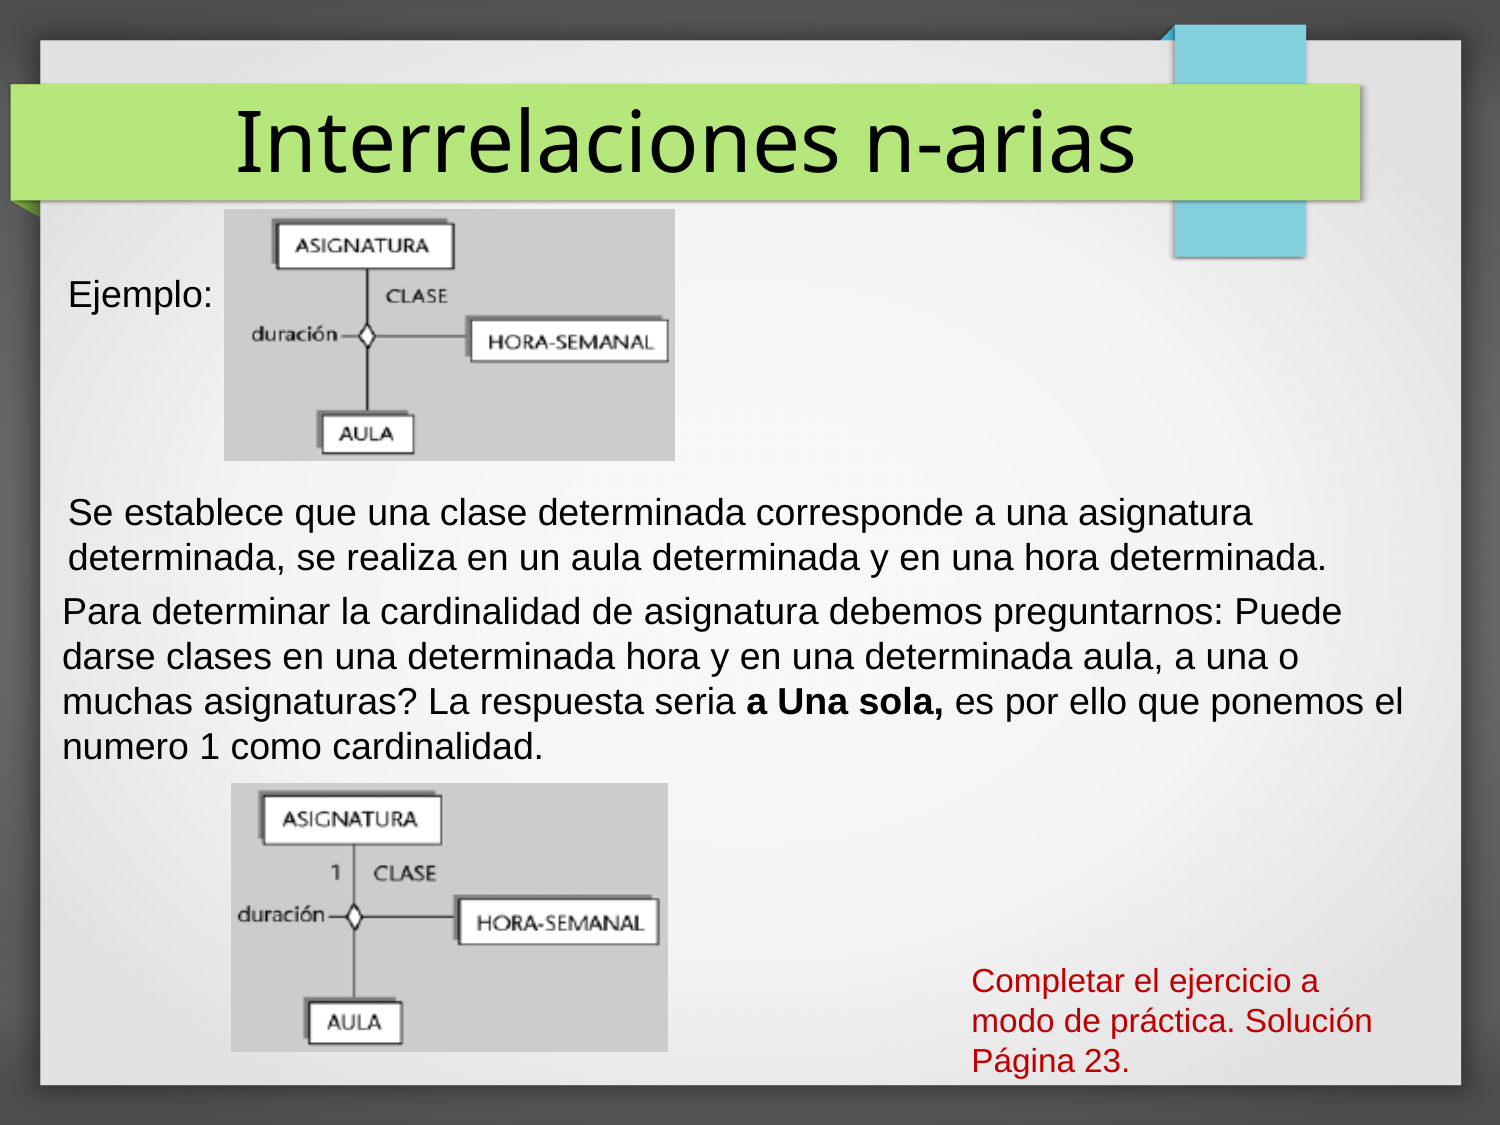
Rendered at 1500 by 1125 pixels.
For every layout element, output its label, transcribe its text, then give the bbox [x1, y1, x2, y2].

text_box Interrelaciones n-arias [74, 28, 1300, 249]
picture [0, 0, 1500, 1125]
text_box Completar el ejercicio a modo de práctica. Solución Página 23. [956, 951, 1420, 1087]
text_box Ejemplo: Se establece que una clase determinada corresponde a una asignatura determinada, se realiza en un aula determinada y en una hora determinada. Para determinar la cardinalidad de asignatura debemos preguntarnos: Puede darse clases en una determinada hora y en una determinada aula, a una o muchas asignaturas? La respuesta seria a Una sola, es por ello que ponemos el numero 1 como cardinalidad. [47, 262, 1453, 1005]
